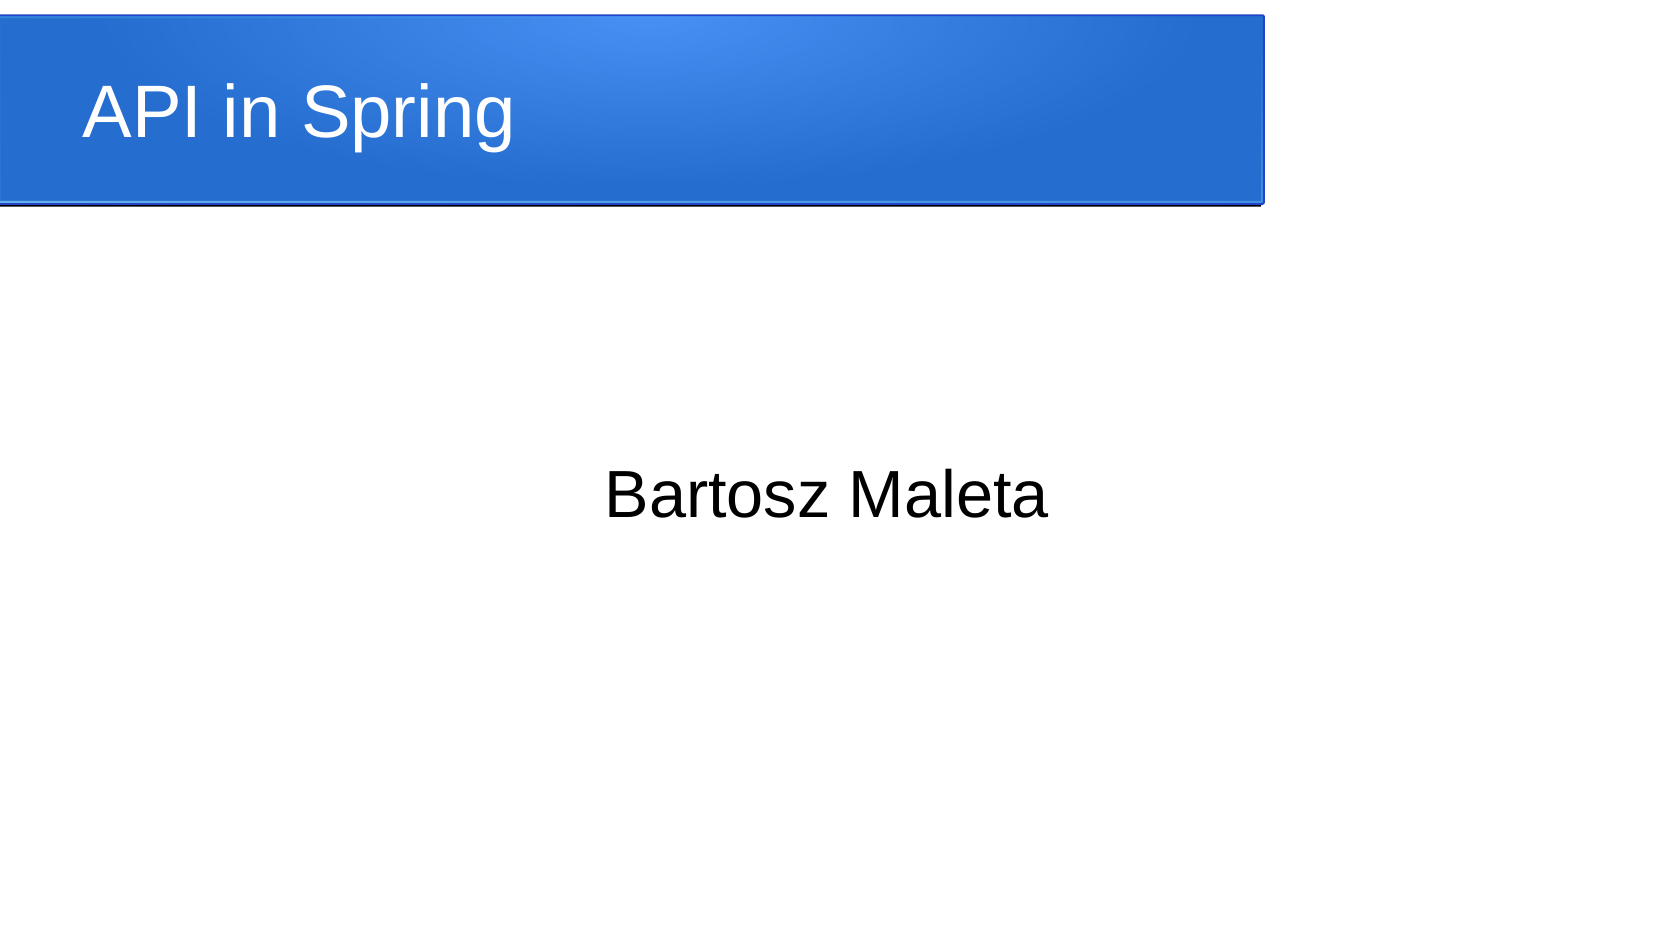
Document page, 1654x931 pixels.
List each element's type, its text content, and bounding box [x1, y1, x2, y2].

title API in Spring [82, 35, 1235, 189]
subtitle Bartosz Maleta [82, 224, 1571, 764]
